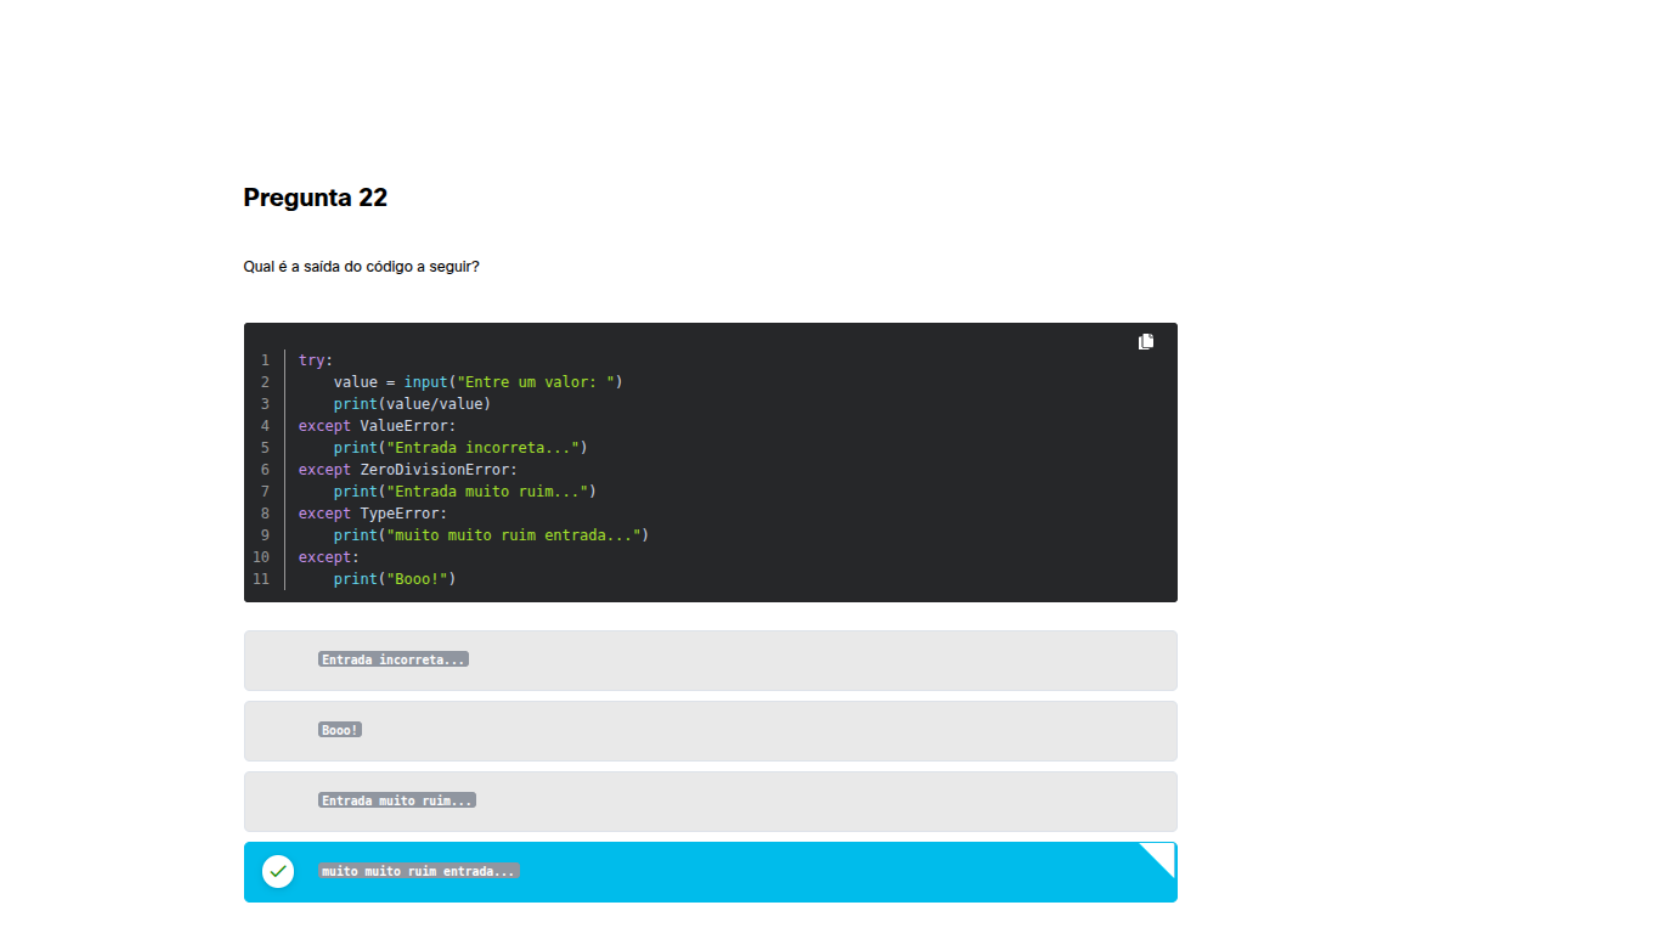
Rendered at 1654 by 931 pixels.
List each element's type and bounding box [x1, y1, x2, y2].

picture [232, 177, 1241, 916]
